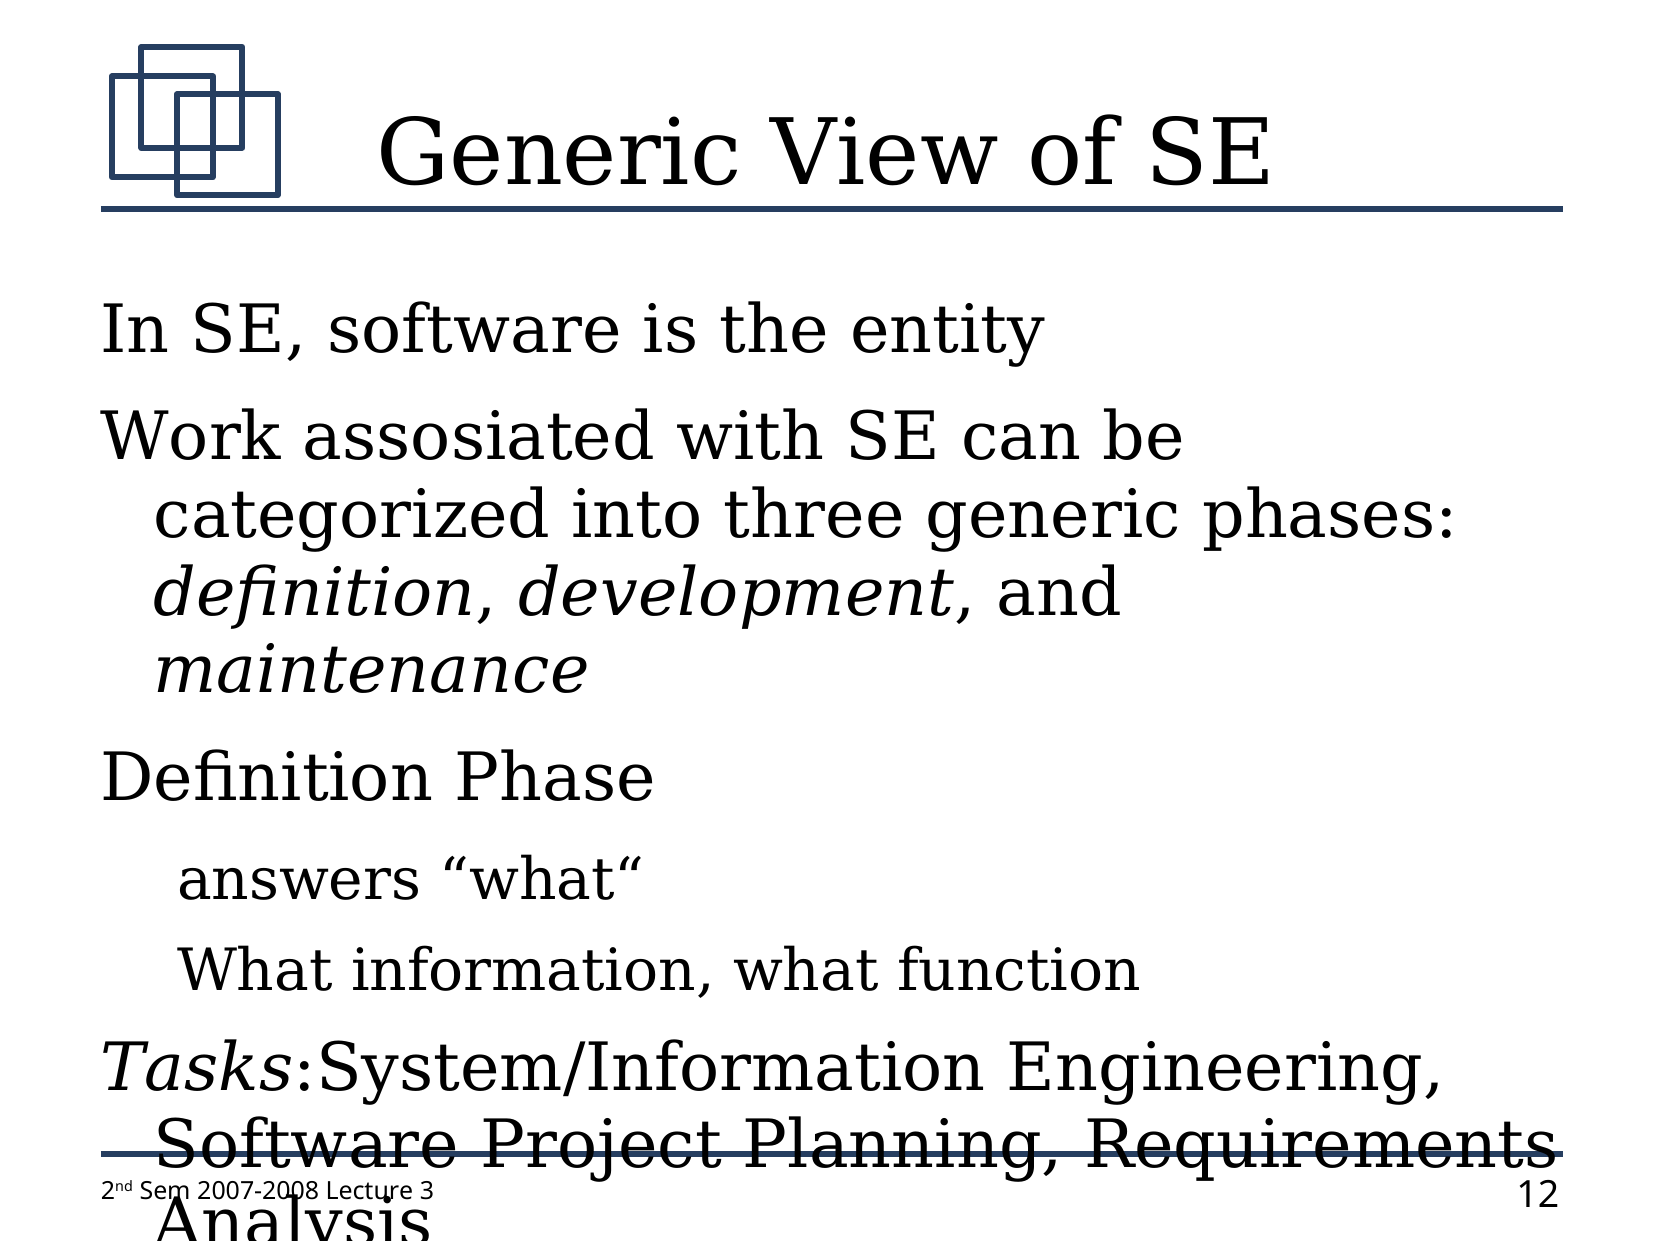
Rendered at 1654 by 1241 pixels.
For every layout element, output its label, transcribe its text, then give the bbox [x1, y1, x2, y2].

title Generic View of SE [82, 49, 1571, 257]
list In SE, software is the entity Work assosiated with SE can be categorized into three generic phases: definition, development, and maintenance Definition Phase answers “what“ What information, what function Tasks:System/Information Engineering, Software Project Planning, Requirements Analysis [82, 290, 1571, 1184]
